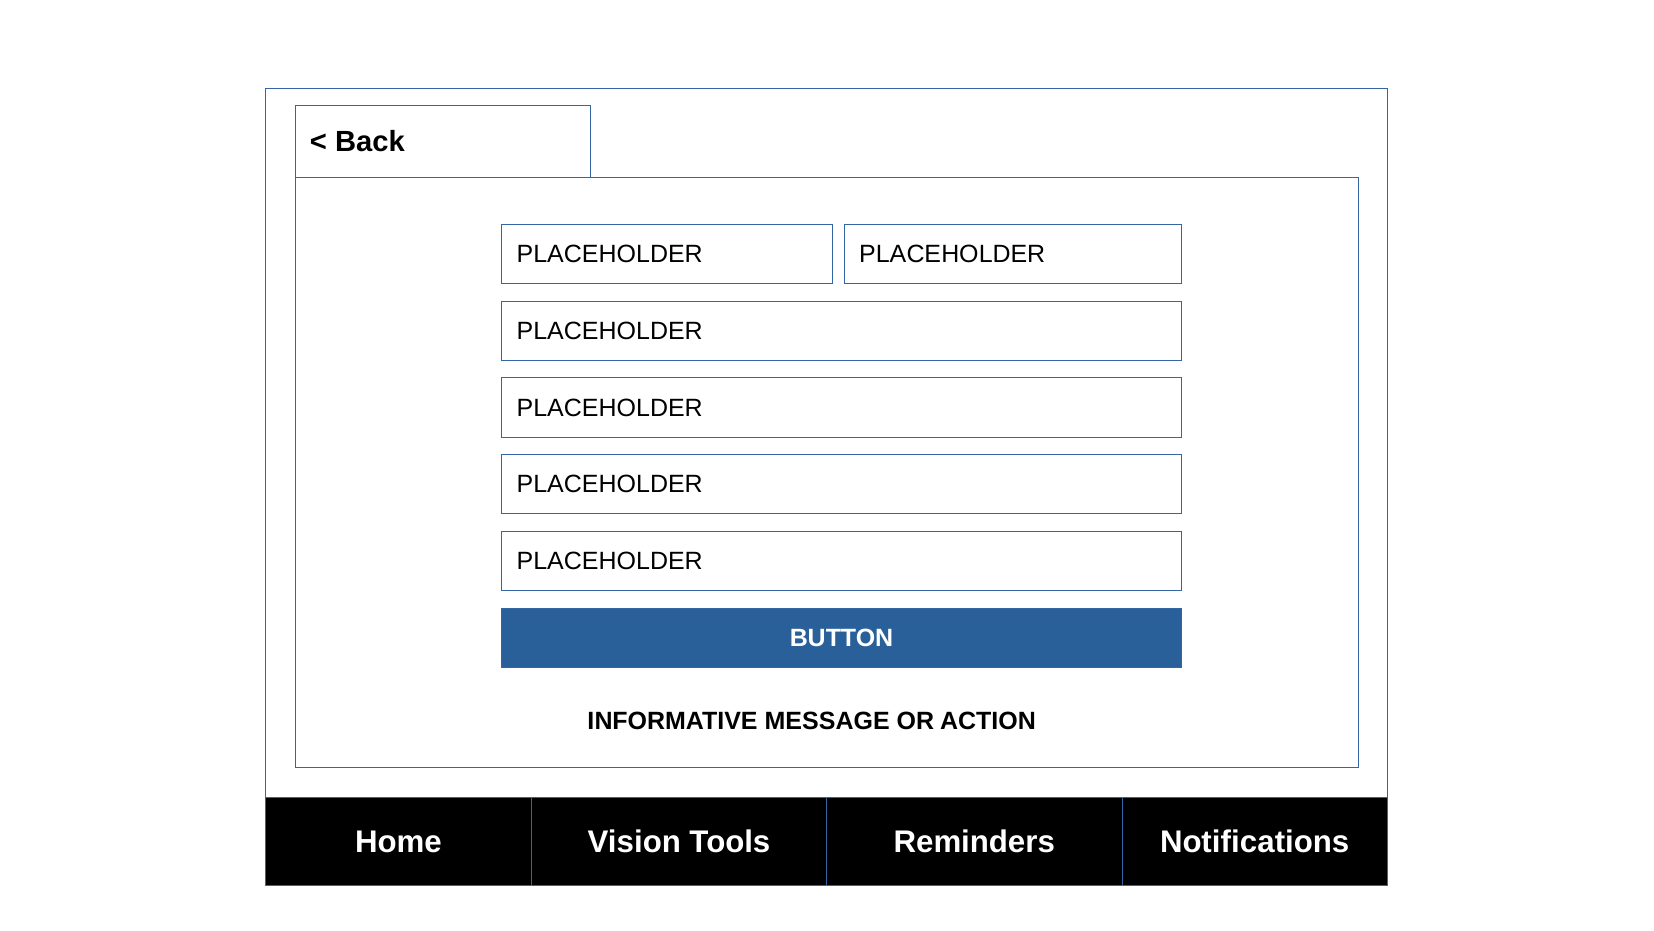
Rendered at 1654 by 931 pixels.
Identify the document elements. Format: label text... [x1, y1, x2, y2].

text_box PLACEHOLDER [501, 377, 1182, 438]
text_box PLACEHOLDER [501, 224, 833, 284]
text_box Notifications [1122, 797, 1388, 886]
text_box INFORMATIVE MESSAGE OR ACTION [501, 690, 1123, 751]
text_box Reminders [826, 797, 1122, 886]
text_box Vision Tools [531, 797, 826, 886]
text_box BUTTON [501, 608, 1182, 668]
text_box Home [265, 797, 531, 886]
text_box PLACEHOLDER [501, 454, 1182, 514]
text_box PLACEHOLDER [501, 301, 1182, 361]
text_box PLACEHOLDER [501, 531, 1182, 591]
text_box [265, 88, 1388, 797]
text_box PLACEHOLDER [844, 224, 1182, 284]
text_box < Back [295, 105, 591, 178]
